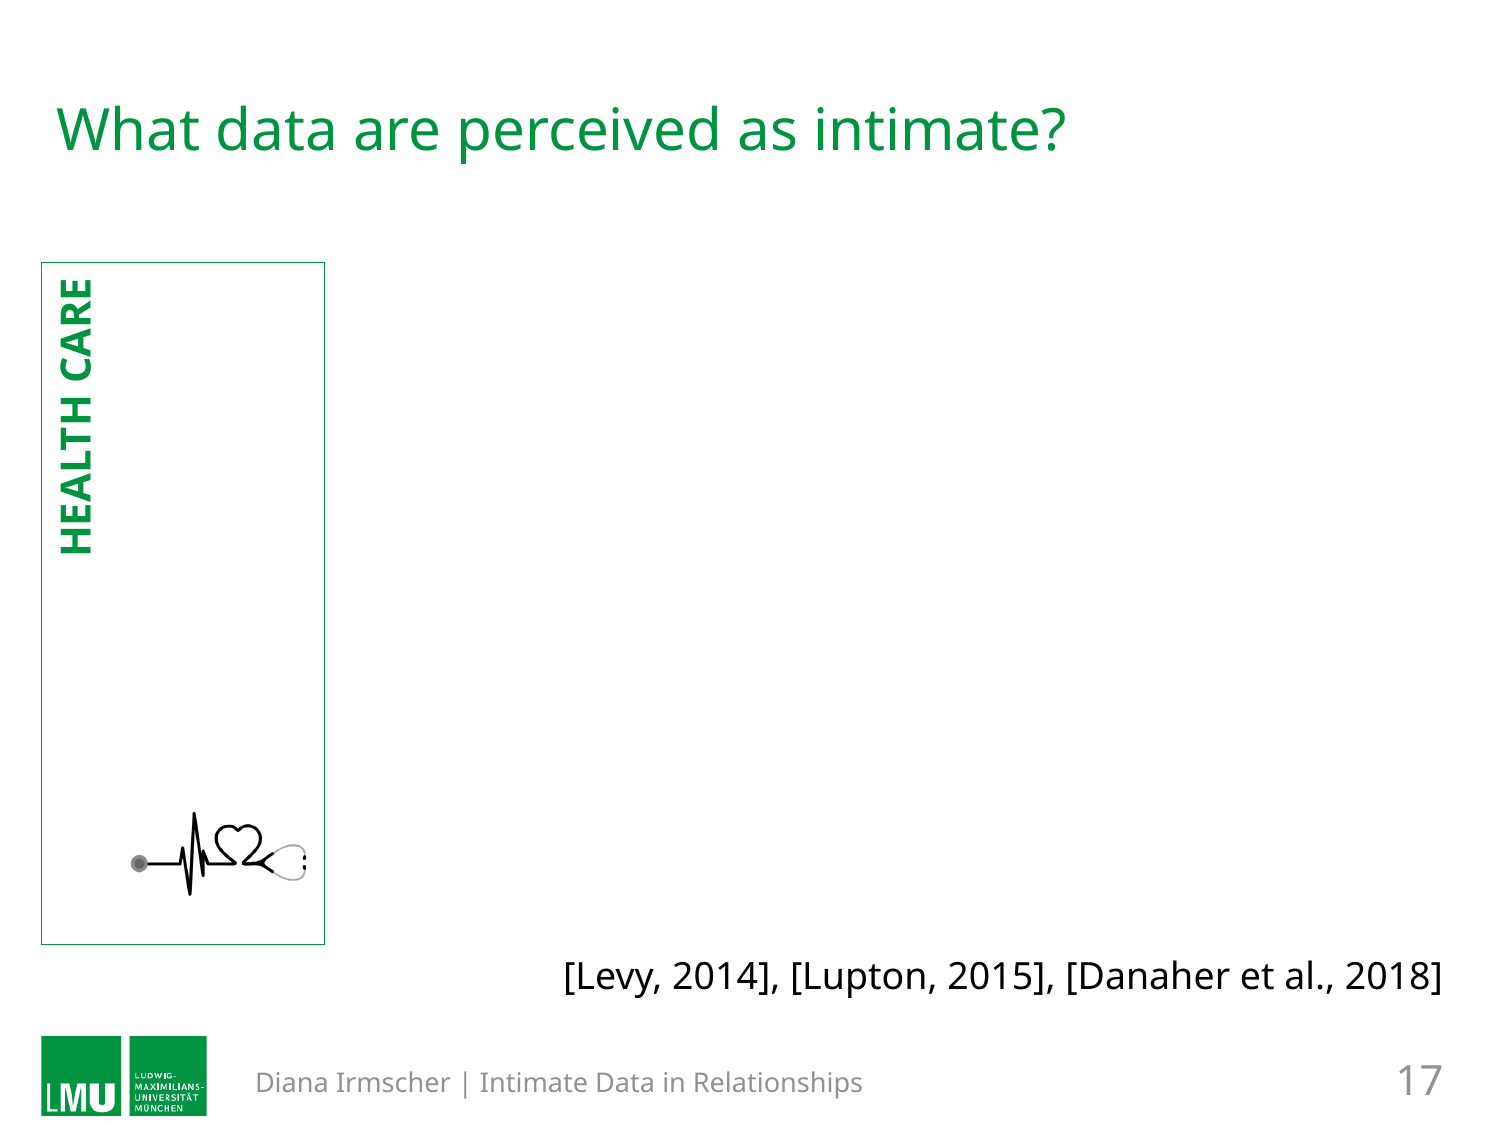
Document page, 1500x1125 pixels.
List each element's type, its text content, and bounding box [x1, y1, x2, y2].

footer Diana Irmscher | Intimate Data in Relationships [240, 1046, 963, 1117]
slide_number <number> [1014, 1046, 1459, 1117]
list [Levy, 2014], [Lupton, 2015], [Danaher et al., 2018] [41, 944, 1459, 1007]
title What data are perceived as intimate? [41, 37, 1459, 217]
list Health Care [41, 262, 325, 945]
picture [129, 767, 308, 945]
